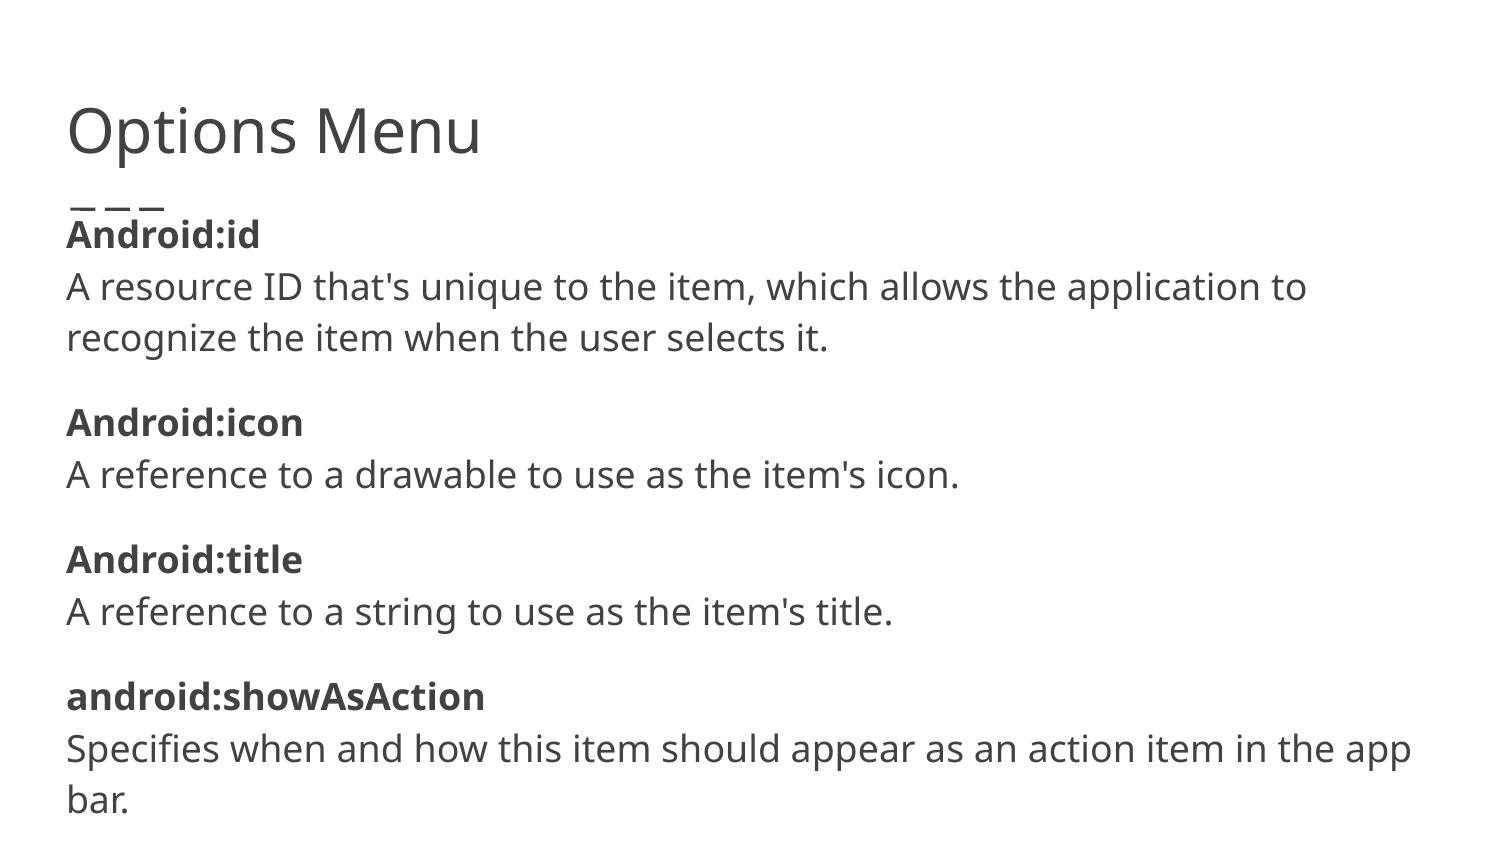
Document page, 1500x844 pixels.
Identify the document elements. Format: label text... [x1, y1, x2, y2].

title Options Menu [51, 61, 1449, 182]
list Android:id A resource ID that's unique to the item, which allows the application to recognize the item when the user selects it. Android:icon A reference to a drawable to use as the item's icon. Android:title A reference to a string to use as the item's title. android:showAsAction Specifies when and how this item should appear as an action item in the app bar. [51, 189, 1449, 835]
